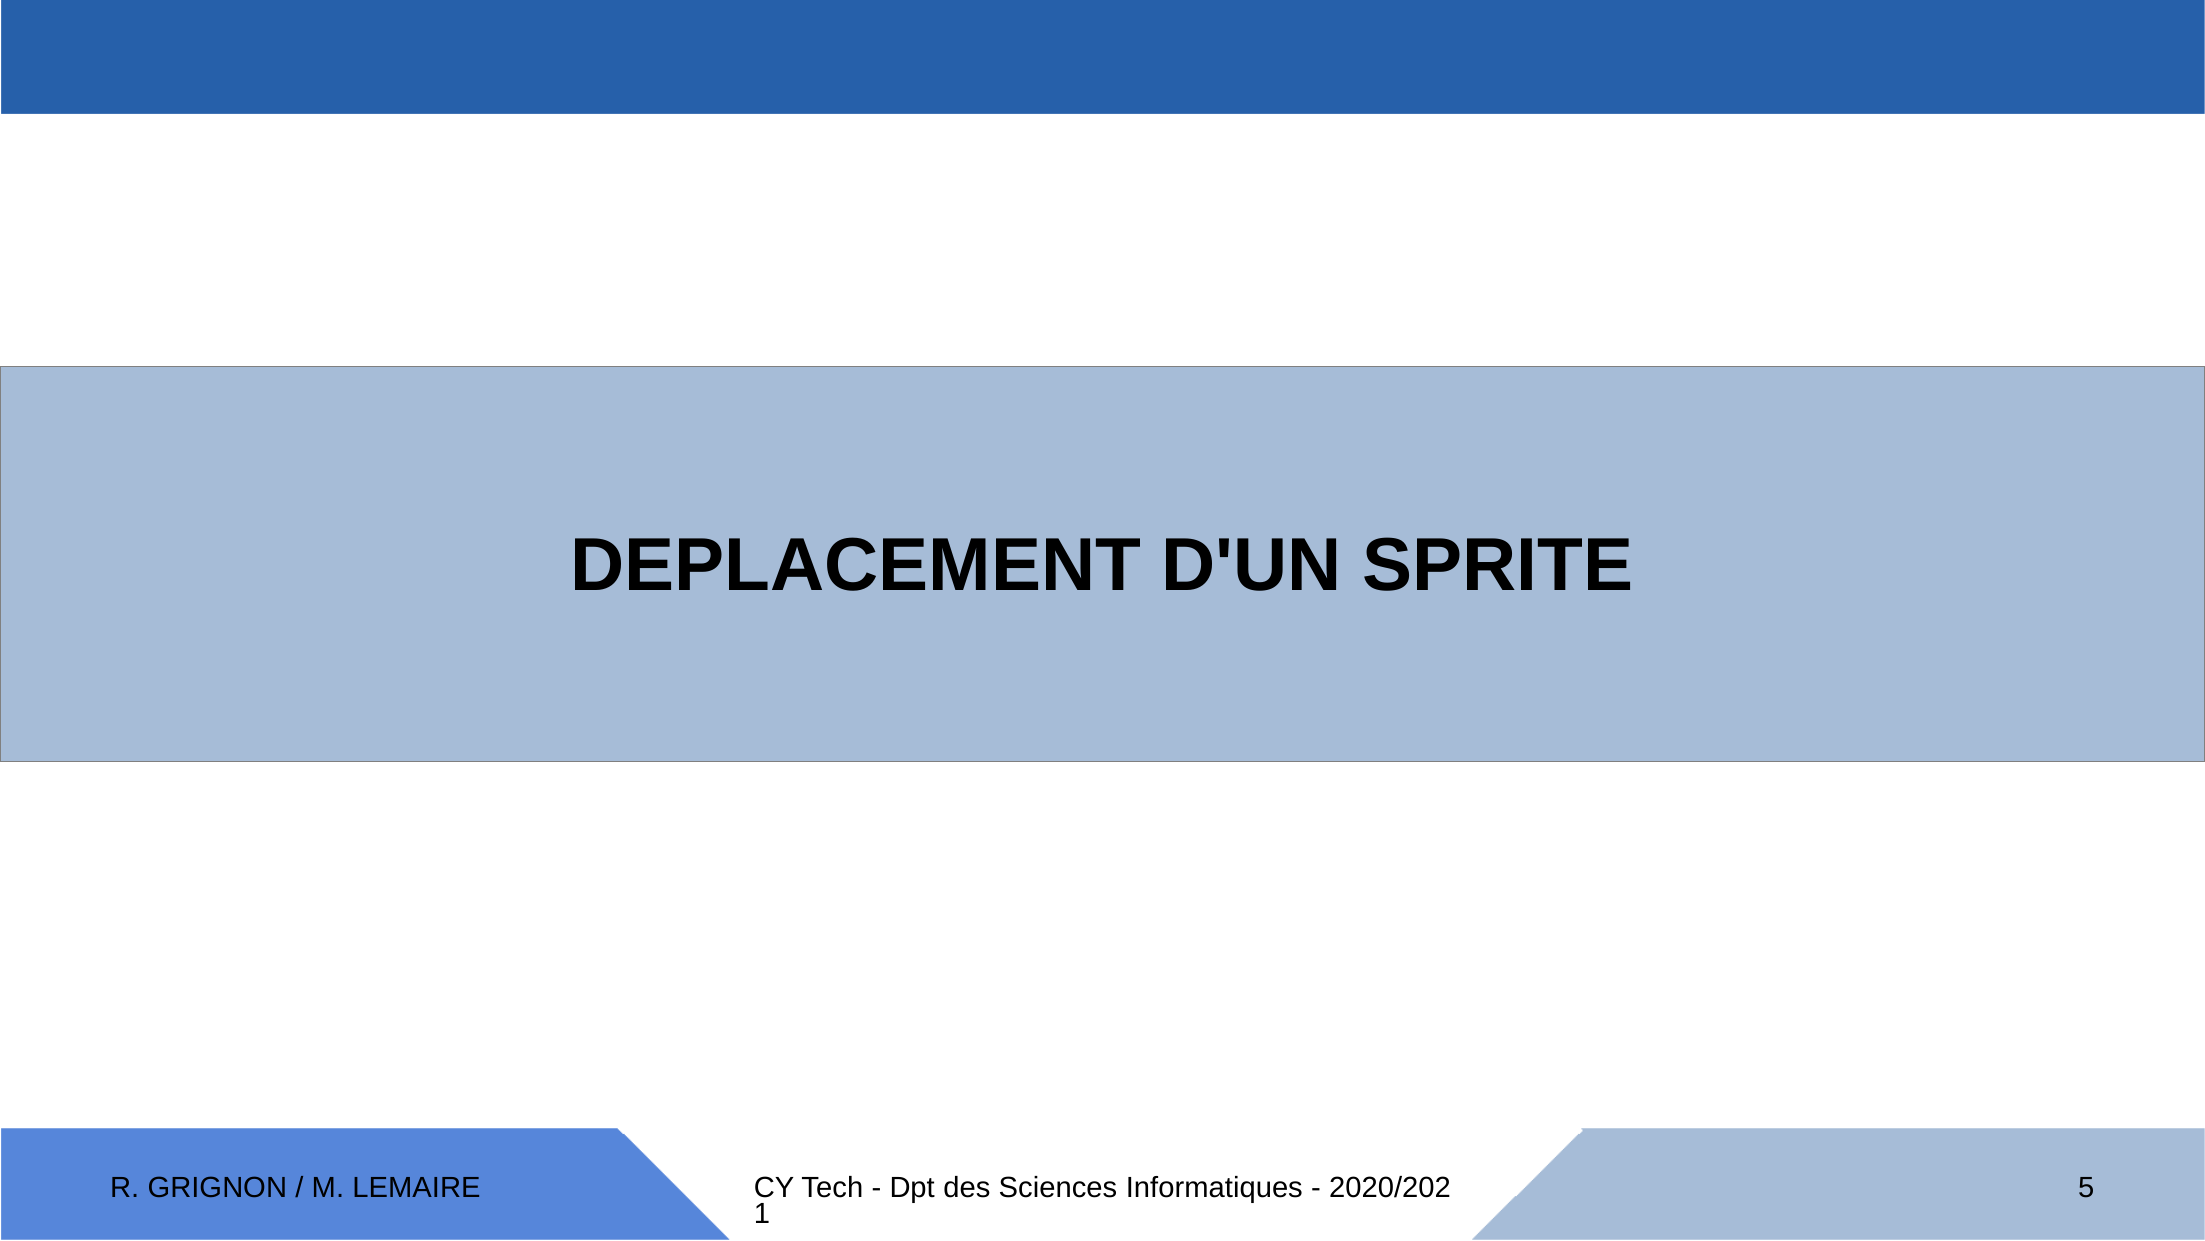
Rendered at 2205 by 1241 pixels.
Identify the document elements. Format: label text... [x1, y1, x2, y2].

text_box DEPLACEMENT D'UN SPRITE [0, 366, 2205, 762]
picture [0, 762, 2205, 1241]
picture [0, 0, 2205, 366]
